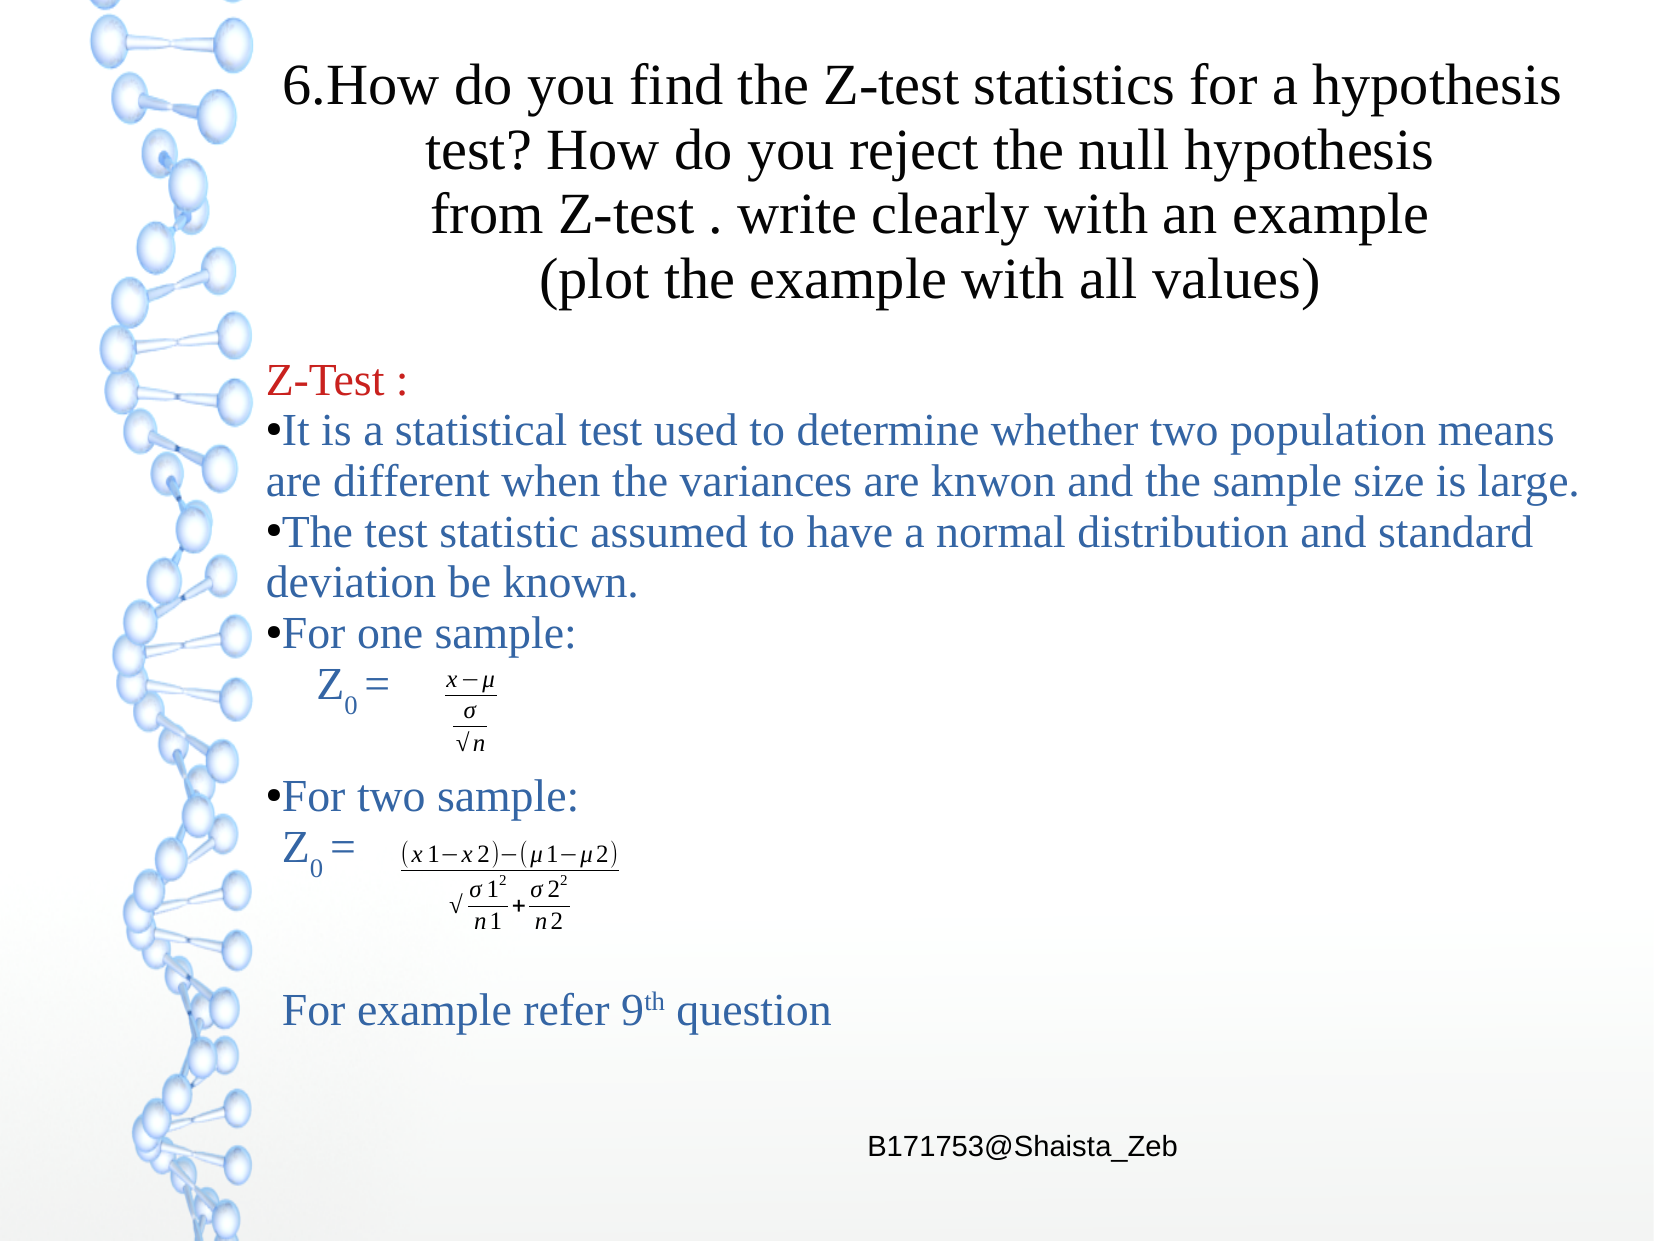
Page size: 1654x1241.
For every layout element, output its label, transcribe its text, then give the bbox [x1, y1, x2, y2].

chart [392, 838, 626, 936]
chart [437, 665, 504, 756]
subtitle Z-Test : It is a statistical test used to determine whether two population means are different when the variances are knwon and the sample size is large. The test statistic assumed to have a normal distribution and standard deviation be known. For one sample: Z0 = For two sample: Z0 = For example refer 9th question [265, 295, 1595, 1095]
title 6.How do you find the Z-test statistics for a hypothesis test? How do you reject the null hypothesis from Z-test . write clearly with an example (plot the example with all values) [265, 0, 1595, 295]
picture [0, 0, 1654, 1241]
